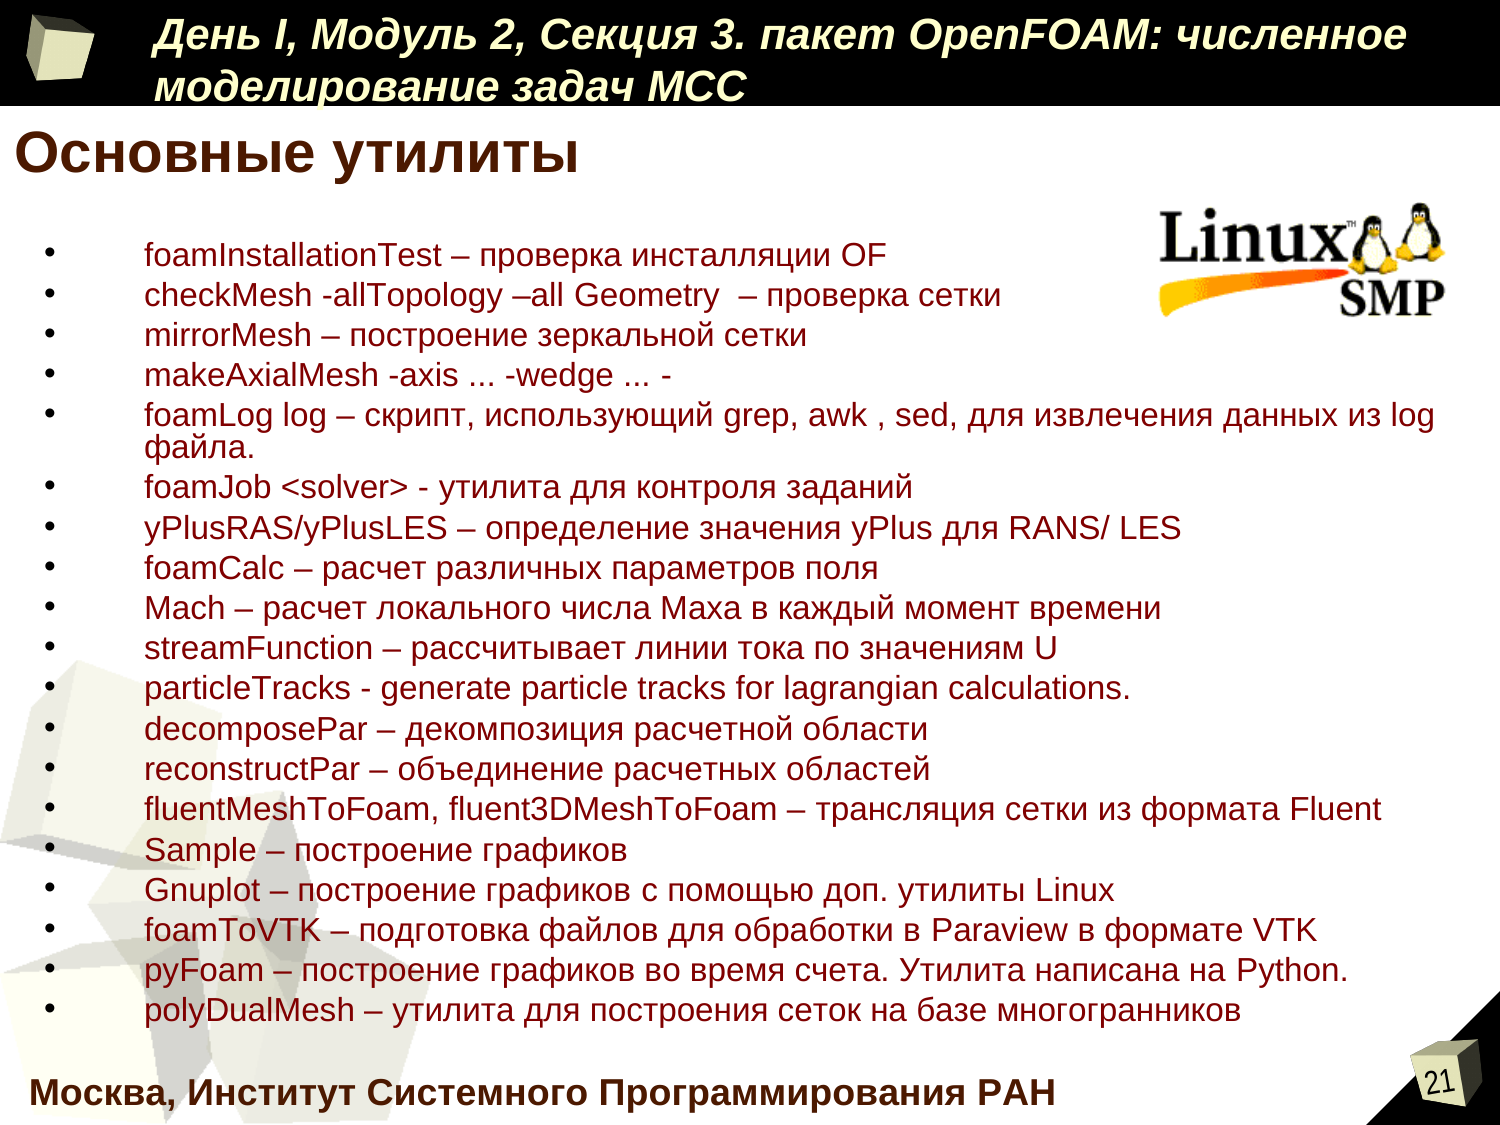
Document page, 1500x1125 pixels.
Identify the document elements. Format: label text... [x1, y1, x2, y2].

list foamInstallationTest – проверка инсталляции OF checkMesh -allTopology –all Geometry – проверка сетки mirrorMesh – построение зеркальной сетки makeAxialMesh -axis ... -wedge ... - foamLog log – скрипт, использующий grep, awk , sed, для извлечения данных из log файла. foamJob <solver> - утилита для контроля заданий yPlusRAS/yPlusLES – определение значения yPlus для RANS/ LES foamCalc – расчет различных параметров поля Mach – расчет локального числа Маха в каждый момент времени streamFunction – расcчитывает линии тока по значениям U particleTracks - generate particle tracks for lagrangian calculations. decomposePar – декомпозиция расчетной области reconstructPar – объединение расчетных областей fluentMeshToFoam, fluent3DMeshToFoam – трансляция сетки из формата Fluent Sample – построение графиков Gnuplot – построение графиков с помощью доп. утилиты Linux foamToVTK – подготовка файлов для обработки в Paraview в формате VTK pyFoam – построение графиков во время счета. Утилита написана на Python. polyDualMesh – утилита для построения сеток на базе многогранников [29, 192, 1471, 1107]
picture [0, 659, 433, 1125]
picture [1154, 202, 1447, 325]
text_box Основные утилиты [0, 106, 1500, 192]
